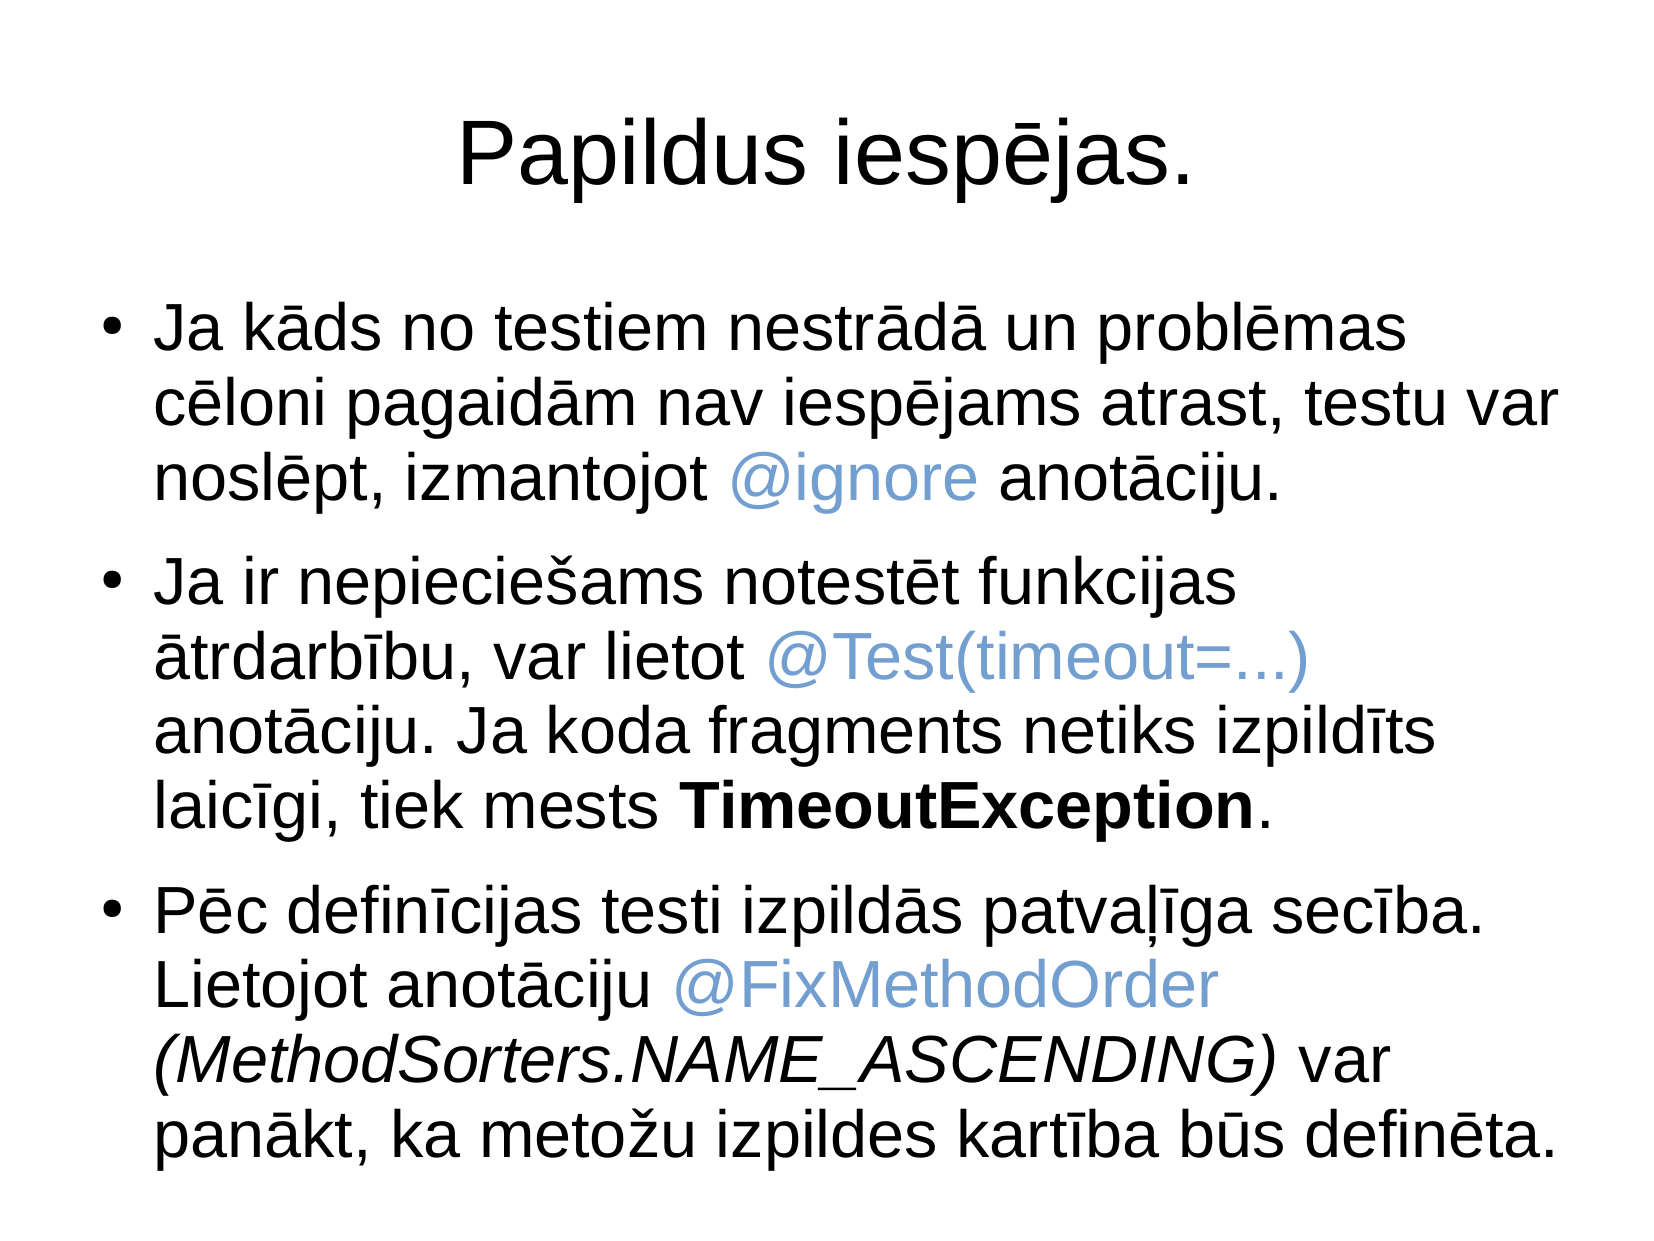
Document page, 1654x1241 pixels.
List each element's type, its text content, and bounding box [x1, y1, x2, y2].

list Ja kāds no testiem nestrādā un problēmas cēloni pagaidām nav iespējams atrast, testu var noslēpt, izmantojot @ignore anotāciju. Ja ir nepieciešams notestēt funkcijas ātrdarbību, var lietot @Test(timeout=...) anotāciju. Ja koda fragments netiks izpildīts laicīgi, tiek mests TimeoutException. Pēc definīcijas testi izpildās patvaļīga secība. Lietojot anotāciju @FixMethodOrder (MethodSorters.NAME_ASCENDING) var panākt, ka metožu izpildes kartība būs definēta. [82, 290, 1571, 1182]
title Papildus iespējas. [82, 49, 1571, 257]
